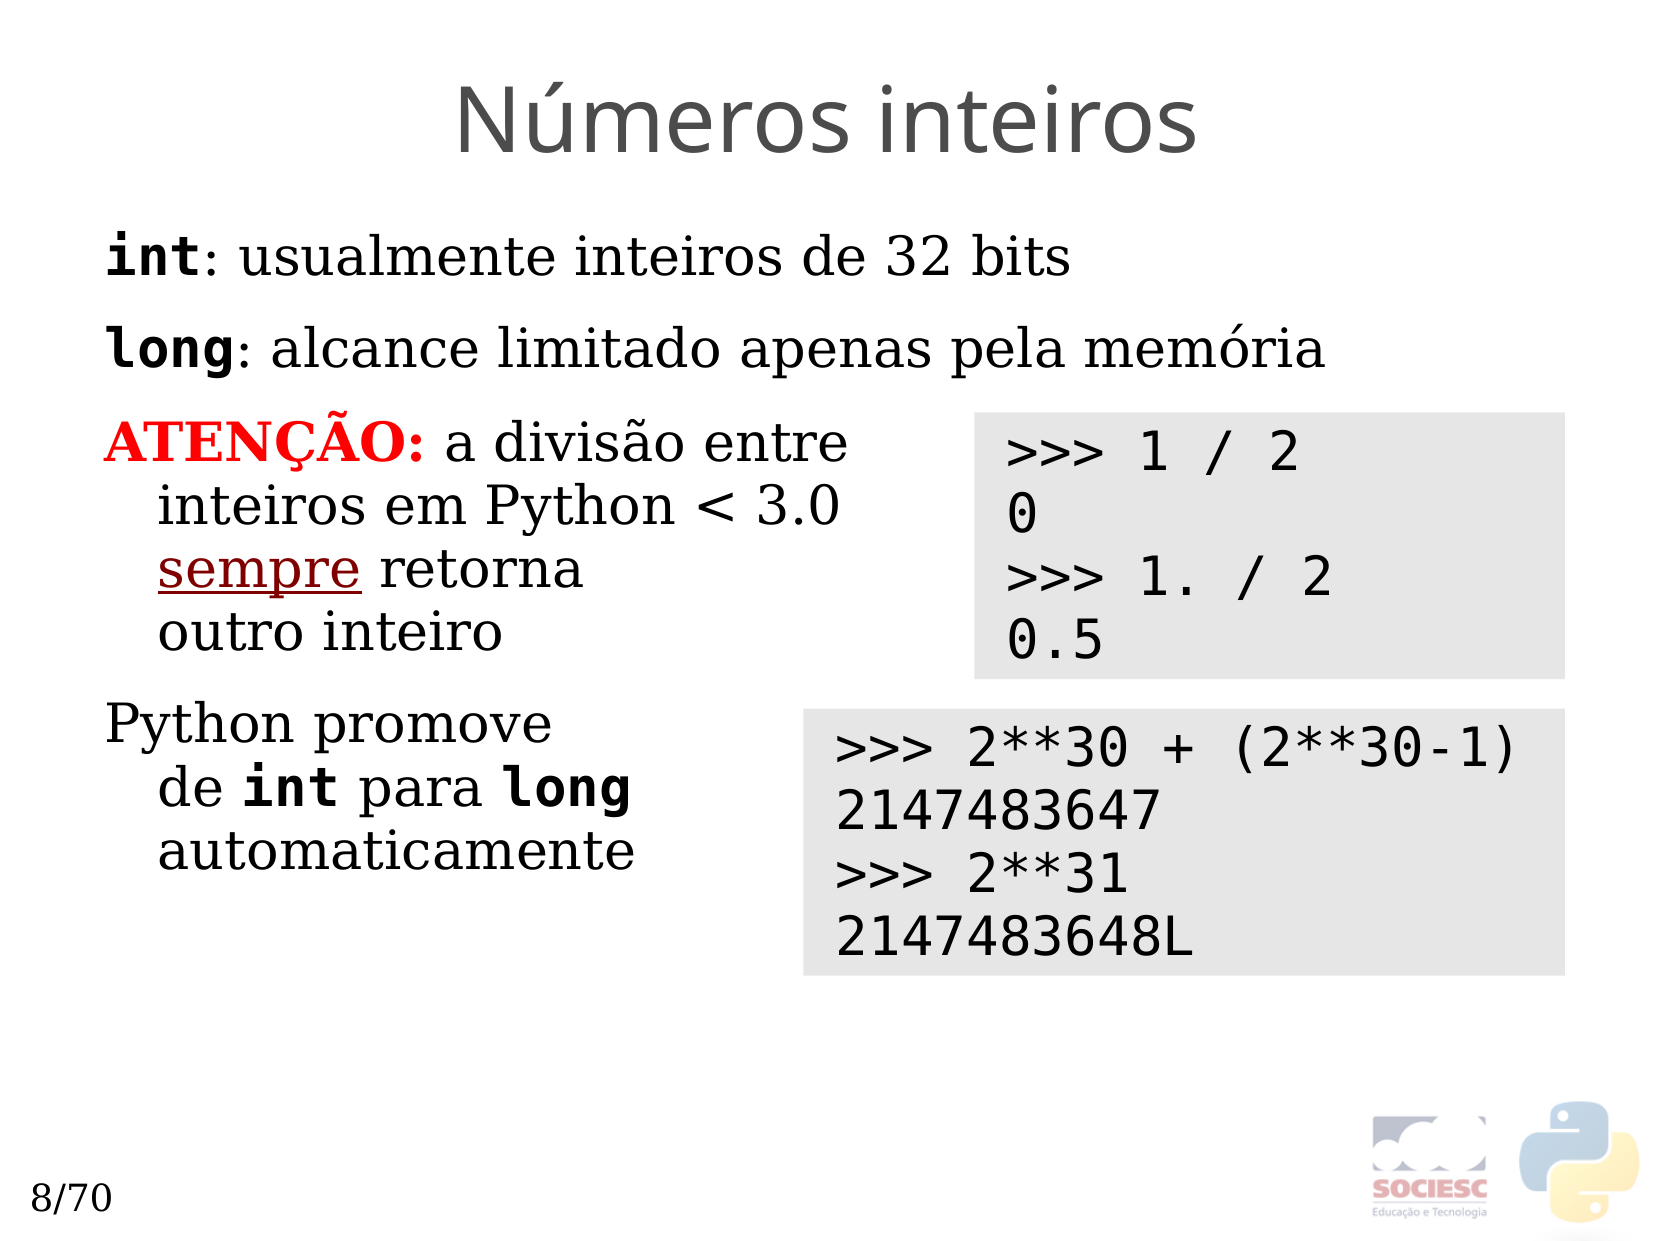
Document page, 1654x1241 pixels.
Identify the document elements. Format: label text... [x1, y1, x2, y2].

title Números inteiros [82, 13, 1571, 222]
text_box >>> 1 / 2 0 >>> 1. / 2 0.5 [974, 412, 1565, 680]
list int: usualmente inteiros de 32 bits long: alcance limitado apenas pela memória ATENÇÃO: a divisão entre inteiros em Python < 3.0 sempre retorna outro inteiro Python promove de int para long automaticamente [86, 225, 1576, 1088]
text_box >>> 2**30 + (2**30-1) 2147483647 >>> 2**31 2147483648L [803, 708, 1565, 976]
picture [1340, 1084, 1654, 1241]
